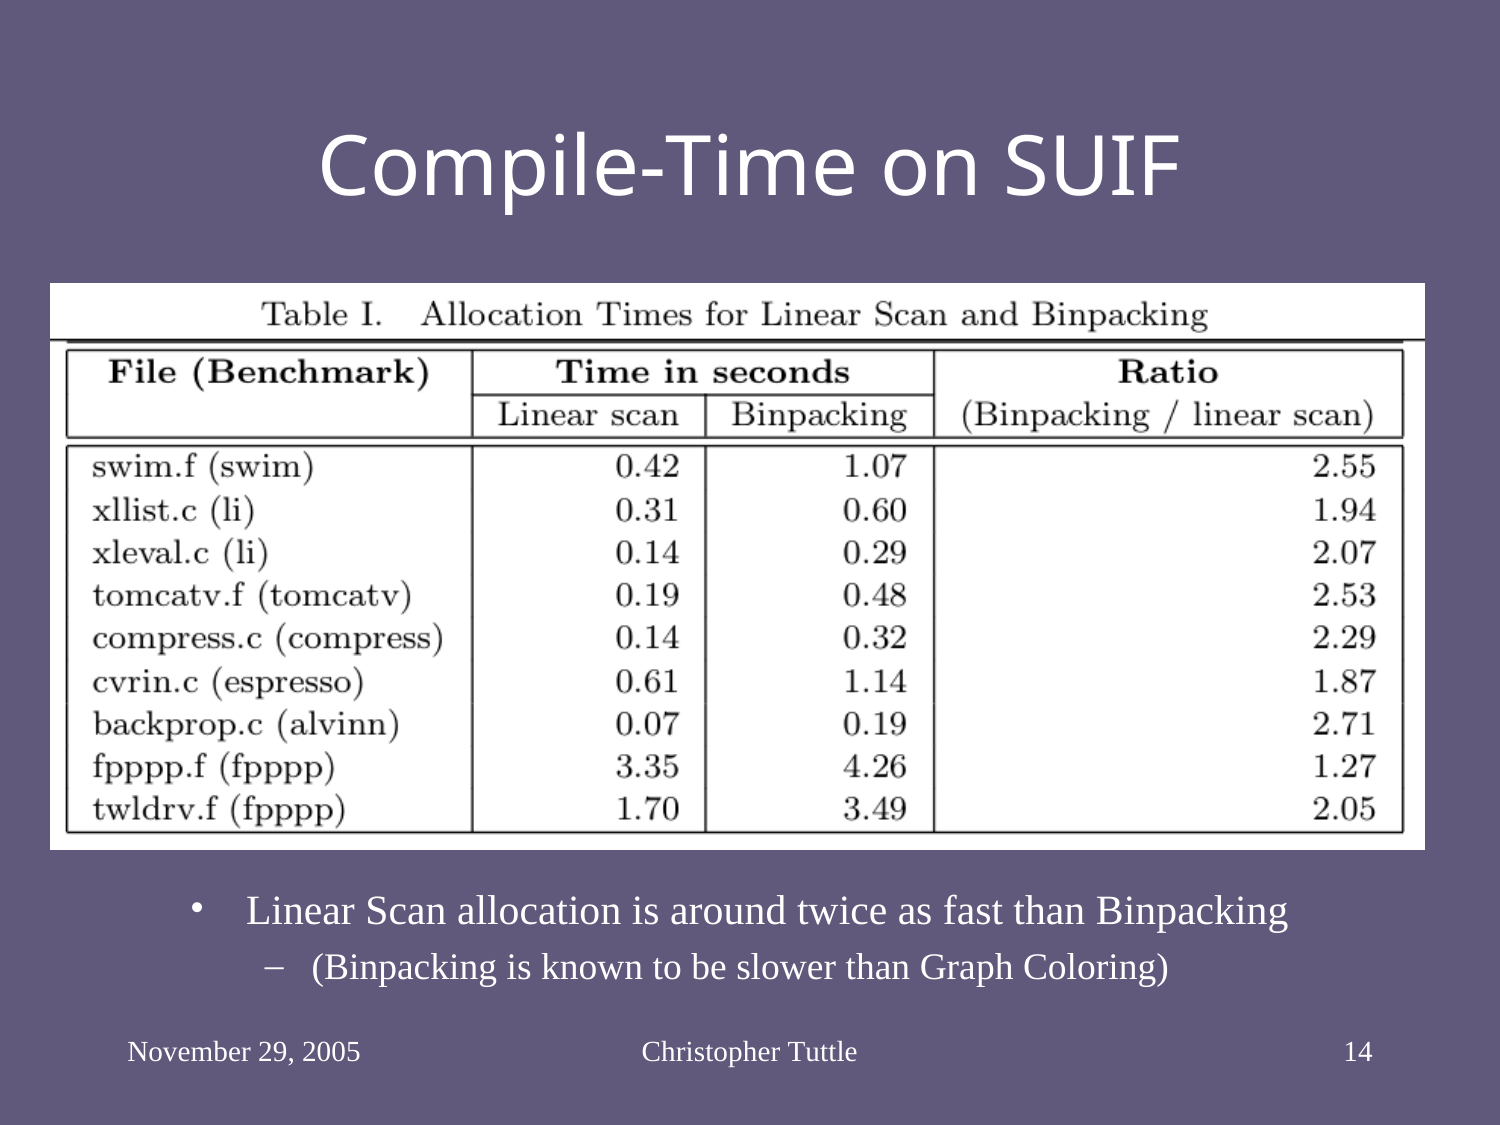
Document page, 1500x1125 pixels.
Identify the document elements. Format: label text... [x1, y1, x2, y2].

list Linear Scan allocation is around twice as fast than Binpacking (Binpacking is known to be slower than Graph Coloring) [174, 875, 1450, 1000]
title Compile-Time on SUIF [112, 87, 1388, 238]
picture [50, 283, 1426, 850]
